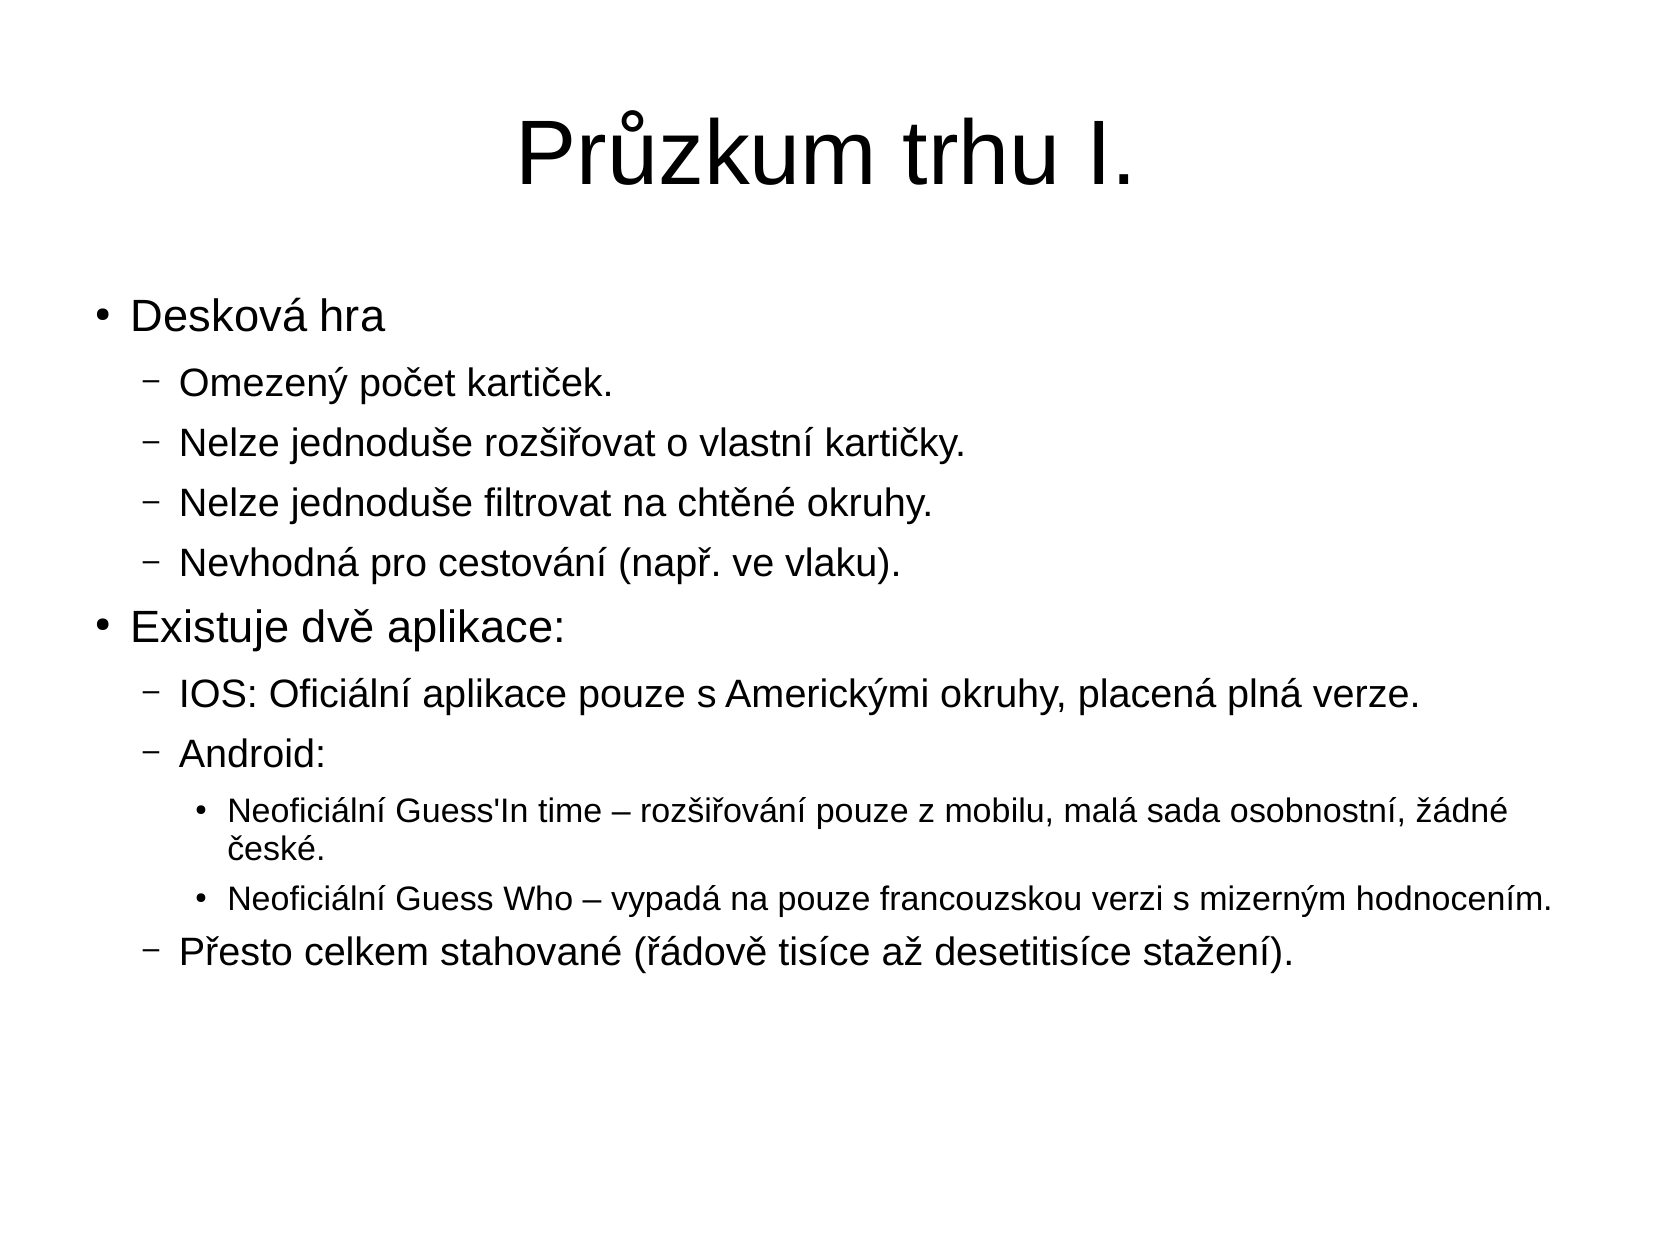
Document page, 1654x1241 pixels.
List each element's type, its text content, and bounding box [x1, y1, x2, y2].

title Průzkum trhu I. [82, 49, 1571, 257]
list Desková hra Omezený počet kartiček. Nelze jednoduše rozšiřovat o vlastní kartičky. Nelze jednoduše filtrovat na chtěné okruhy. Nevhodná pro cestování (např. ve vlaku). Existuje dvě aplikace: IOS: Oficiální aplikace pouze s Americkými okruhy, placená plná verze. Android: Neoficiální Guess'In time – rozšiřování pouze z mobilu, malá sada osobnostní, žádné české. Neoficiální Guess Who – vypadá na pouze francouzskou verzi s mizerným hodnocením. Přesto celkem stahované (řádově tisíce až desetitisíce stažení). [82, 290, 1571, 1010]
